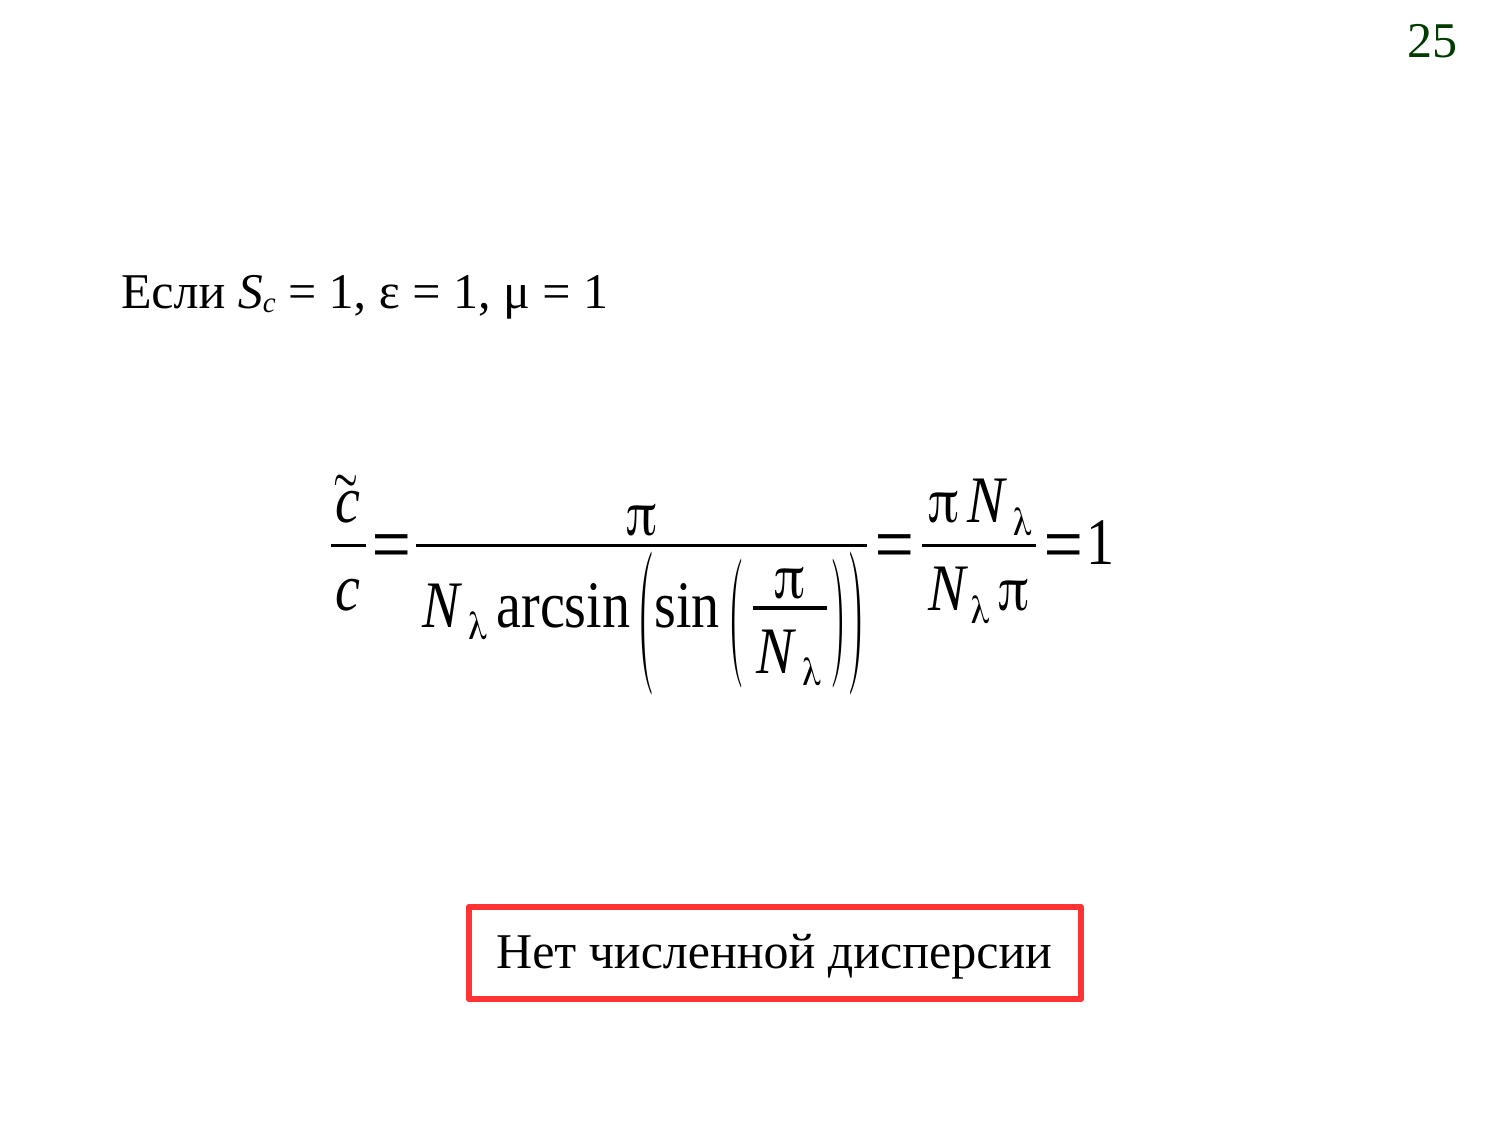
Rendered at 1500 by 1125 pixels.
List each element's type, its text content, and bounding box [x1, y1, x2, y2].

chart [313, 464, 1128, 701]
text_box Нет численной дисперсии [481, 911, 1068, 986]
text_box Если Sc = 1, ε = 1, μ = 1 [106, 251, 636, 327]
